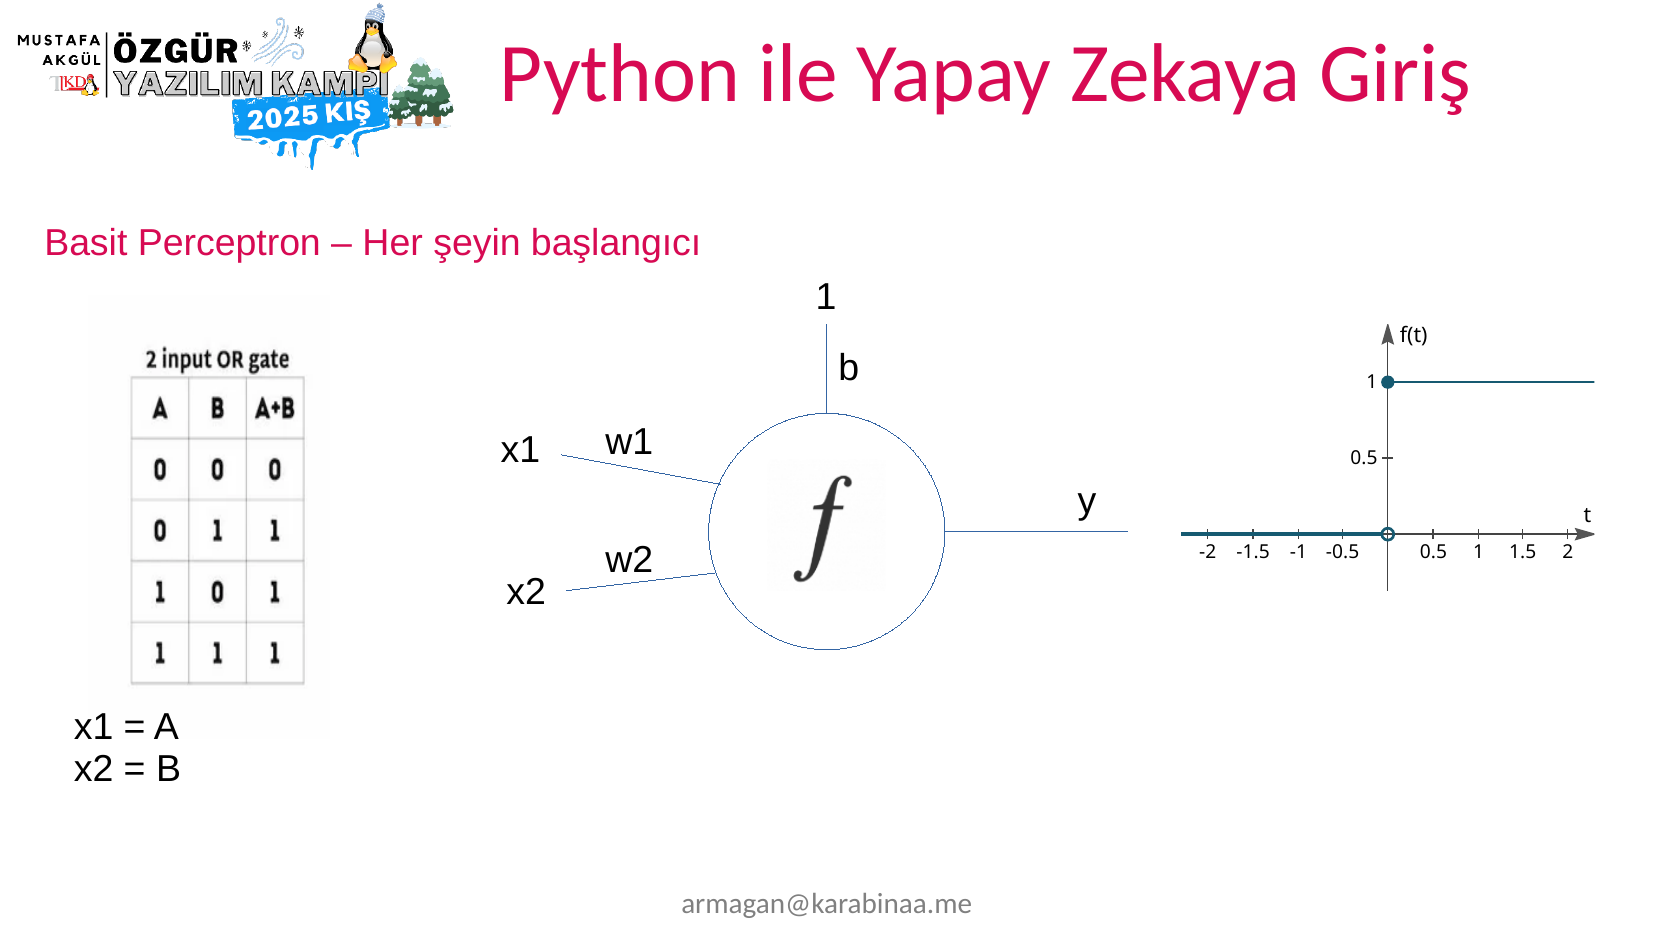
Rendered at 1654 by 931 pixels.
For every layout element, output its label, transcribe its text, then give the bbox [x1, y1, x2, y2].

text_box [708, 413, 945, 650]
picture [1181, 324, 1595, 592]
text_box y [1062, 472, 1112, 530]
text_box b [823, 338, 875, 396]
text_box x2 [491, 563, 562, 621]
text_box armagan@karabinaa.me [0, 877, 1654, 928]
picture [0, 0, 463, 177]
text_box x1 = A x2 = B [59, 698, 237, 798]
picture [88, 295, 331, 739]
picture [767, 459, 886, 591]
text_box w1 [590, 413, 669, 471]
text_box Basit Perceptron – Her şeyin başlangıcı [29, 213, 854, 271]
text_box 1 [790, 267, 854, 325]
text_box x1 [485, 421, 556, 479]
text_box w2 [590, 531, 669, 589]
text_box Python ile Yapay Zekaya Giriş [484, 10, 1654, 126]
